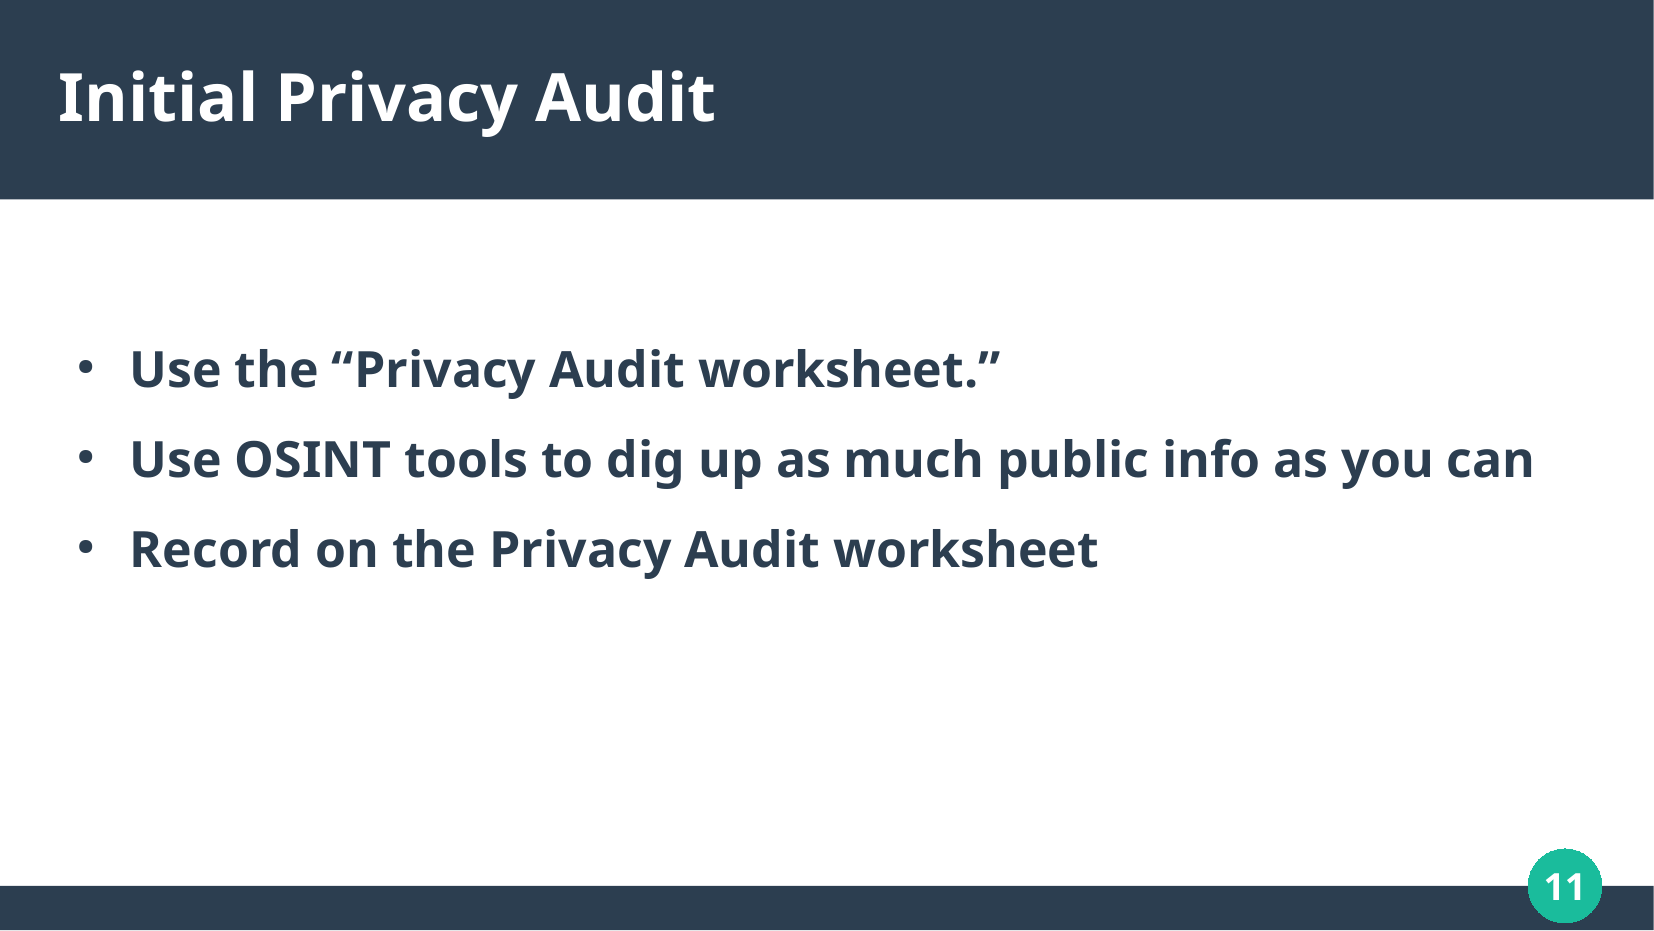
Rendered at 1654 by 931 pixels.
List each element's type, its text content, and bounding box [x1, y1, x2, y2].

title Initial Privacy Audit [59, 37, 1595, 155]
list Use the “Privacy Audit worksheet.” Use OSINT tools to dig up as much public info as you can Record on the Privacy Audit worksheet [59, 243, 1595, 864]
